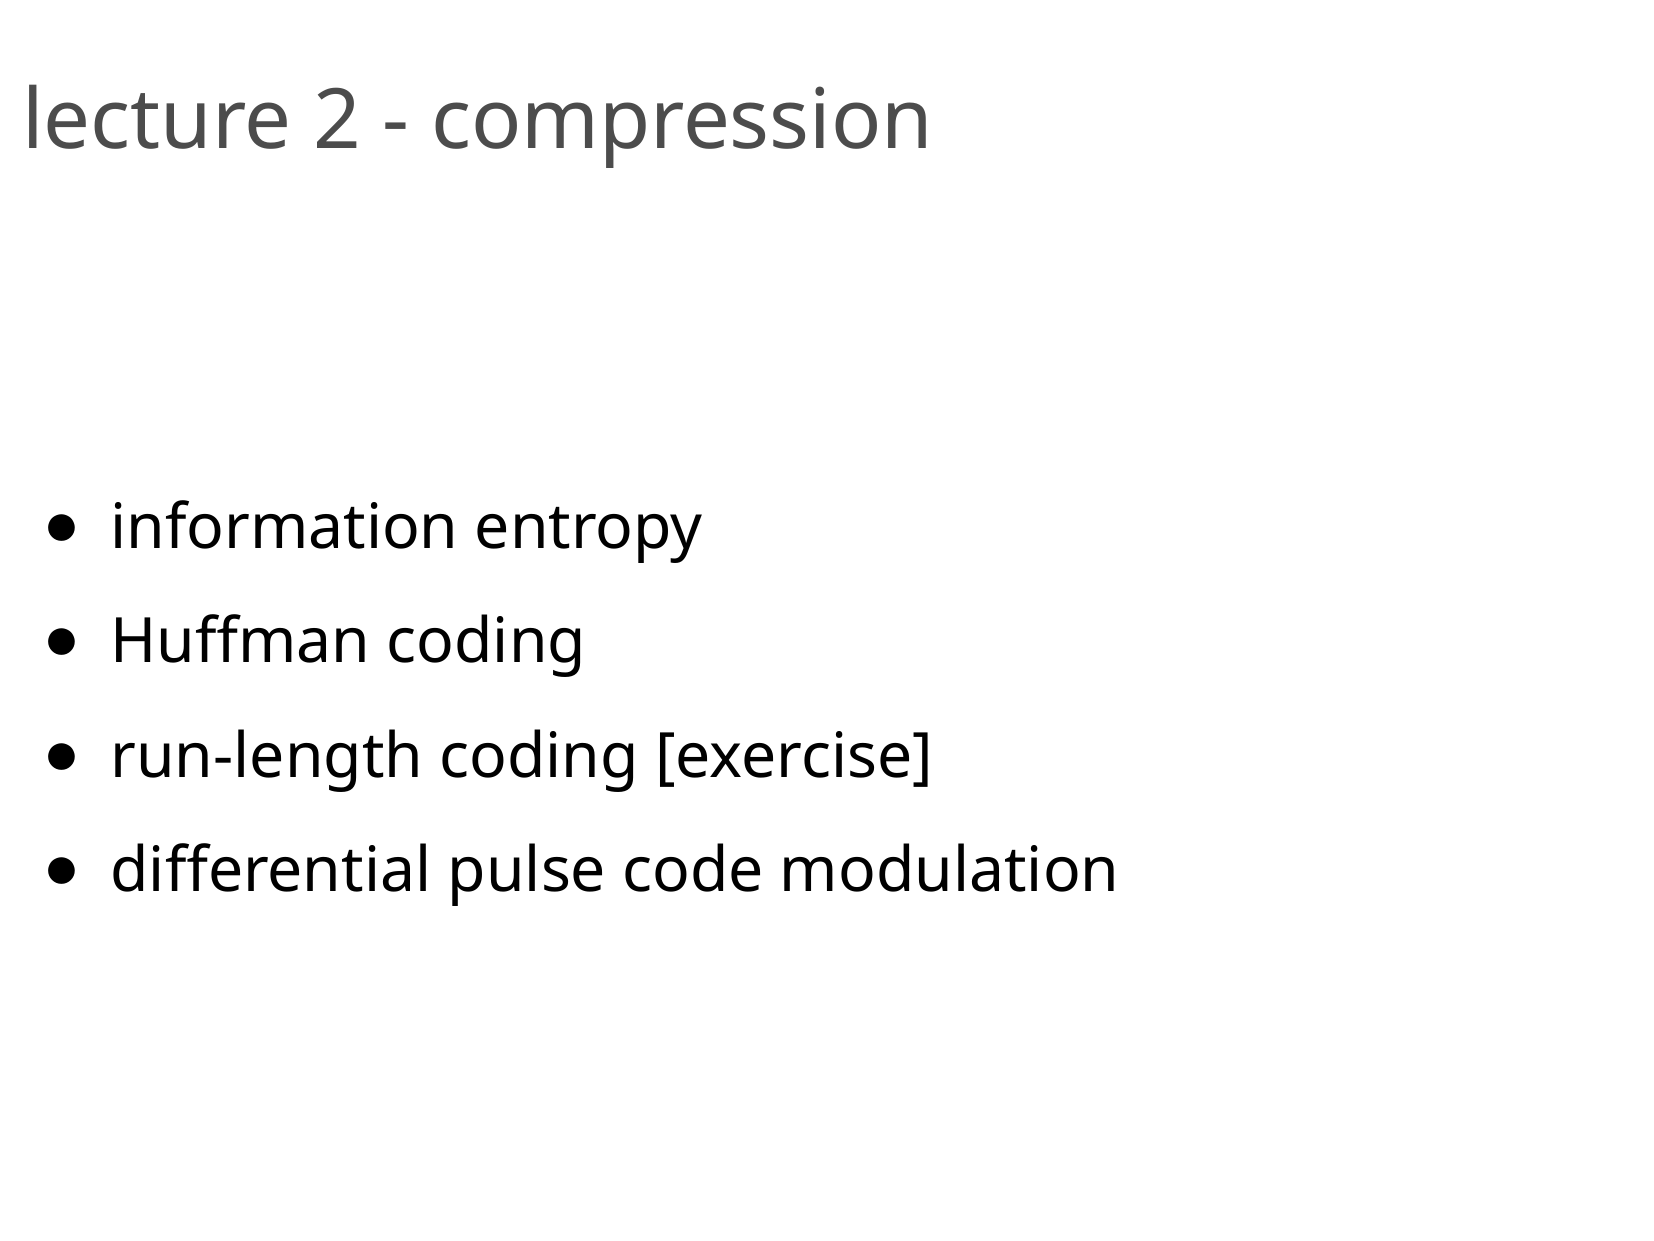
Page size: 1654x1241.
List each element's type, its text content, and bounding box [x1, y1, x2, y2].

title lecture 2 - compression [22, 19, 1654, 213]
list information entropy Huffman coding run-length coding [exercise] differential pulse code modulation [25, 233, 1654, 1158]
